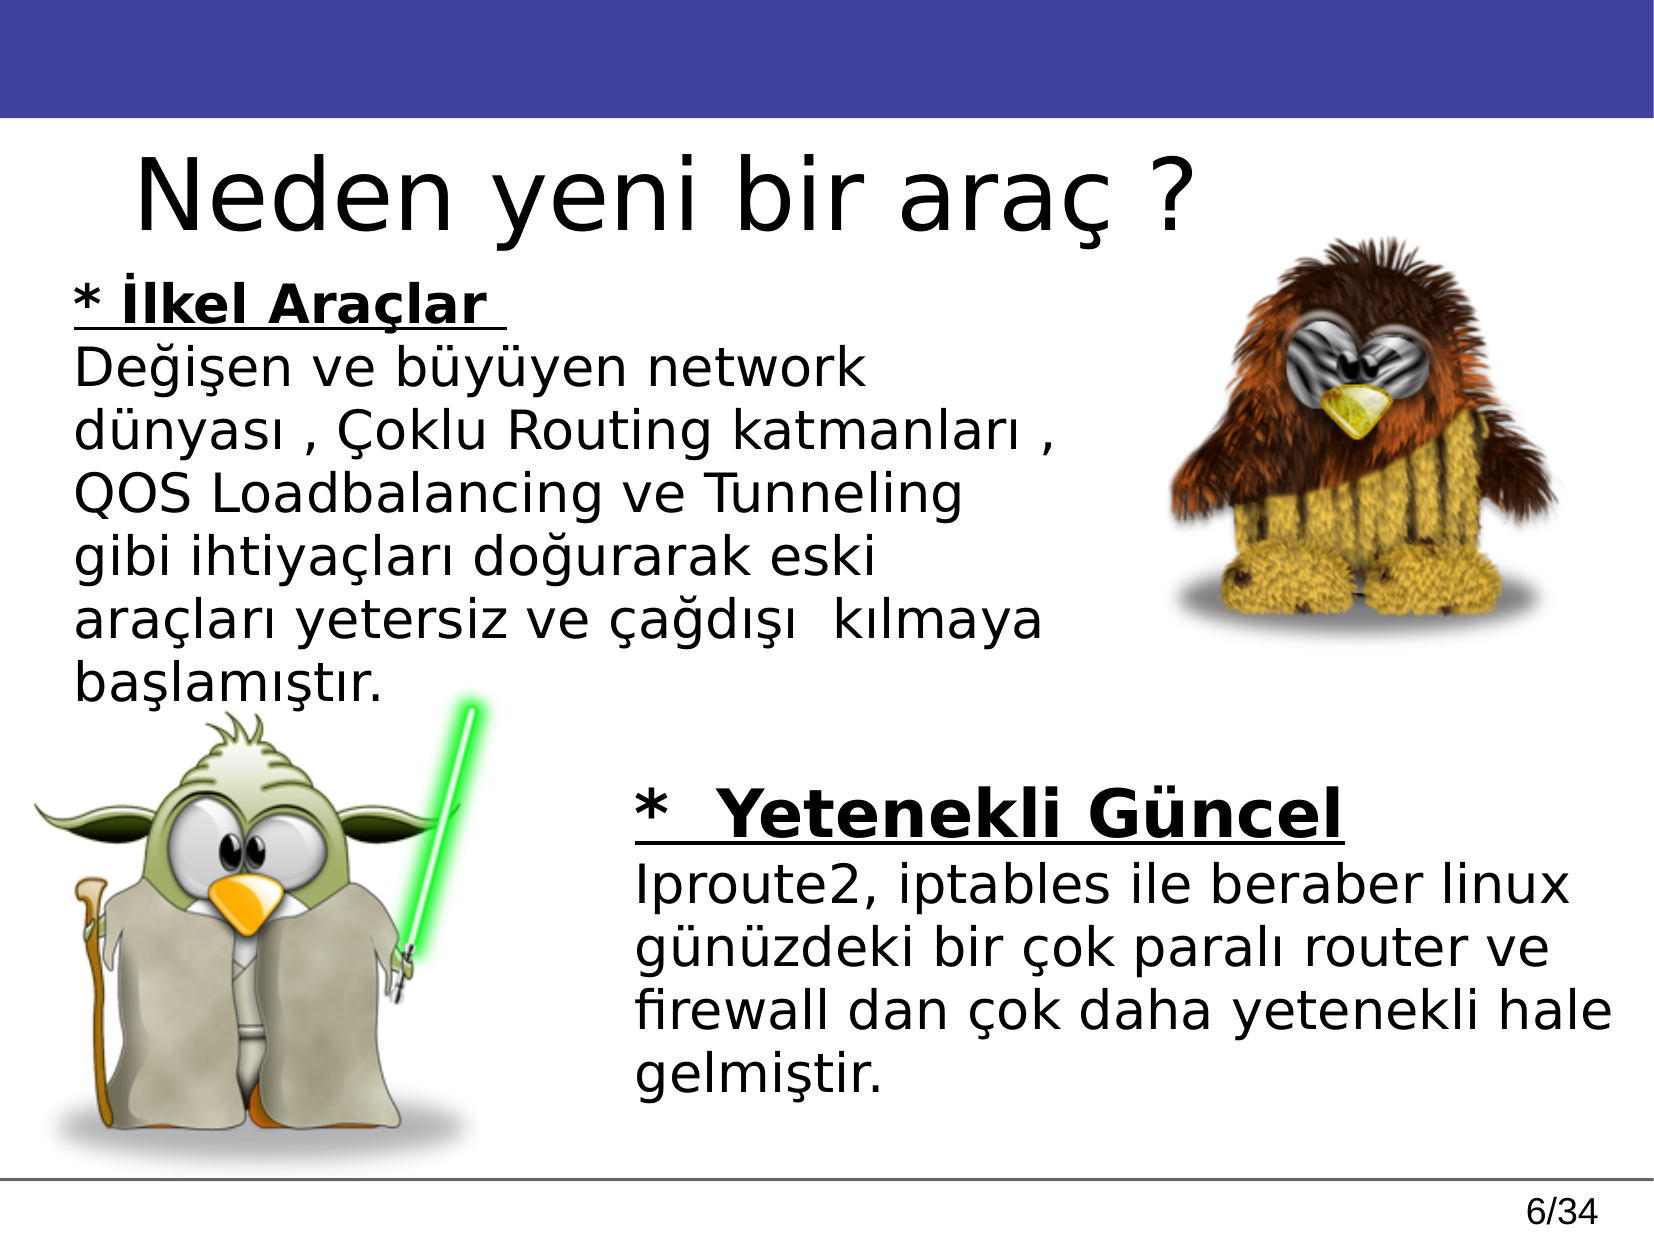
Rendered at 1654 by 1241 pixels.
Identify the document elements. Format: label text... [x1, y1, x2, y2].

text_box Neden yeni bir araç ? [118, 129, 1595, 262]
picture [29, 679, 502, 1182]
text_box * Yetenekli Güncel Iproute2, iptables ile beraber linux günüzdeki bir çok paralı router ve firewall dan çok daha yetenekli hale gelmiştir. [620, 767, 1654, 1123]
text_box * İlkel Araçlar Değişen ve büyüyen network dünyası , Çoklu Routing katmanları , QOS Loadbalancing ve Tunneling gibi ihtiyaçları doğurarak eski araçları yetersiz ve çağdışı kılmaya başlamıştır. [59, 265, 1093, 722]
picture [1151, 236, 1565, 650]
text_box <number>/34 [1511, 1183, 1654, 1241]
